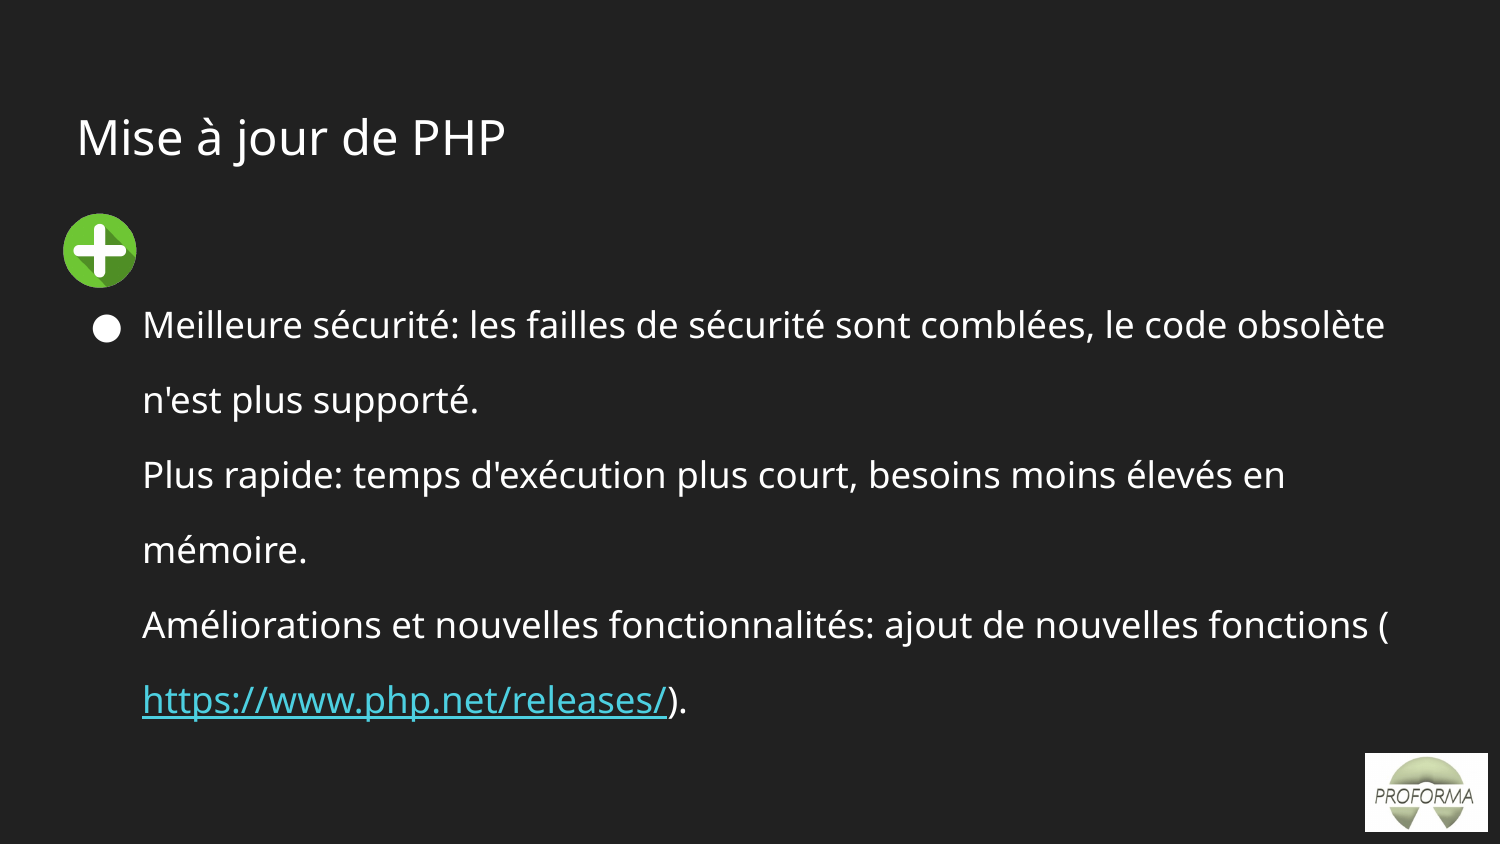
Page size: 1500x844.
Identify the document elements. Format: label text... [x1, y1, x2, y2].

title Mise à jour de PHP [61, 88, 674, 185]
picture [1365, 753, 1488, 832]
title Meilleure sécurité: les failles de sécurité sont comblées, le code obsolète n'est plus supporté. Plus rapide: temps d'exécution plus court, besoins moins élevés en mémoire. Améliorations et nouvelles fonctionnalités: ajout de nouvelles fonctions (https://www.php.net/releases/). [61, 258, 1467, 740]
picture [61, 212, 141, 291]
